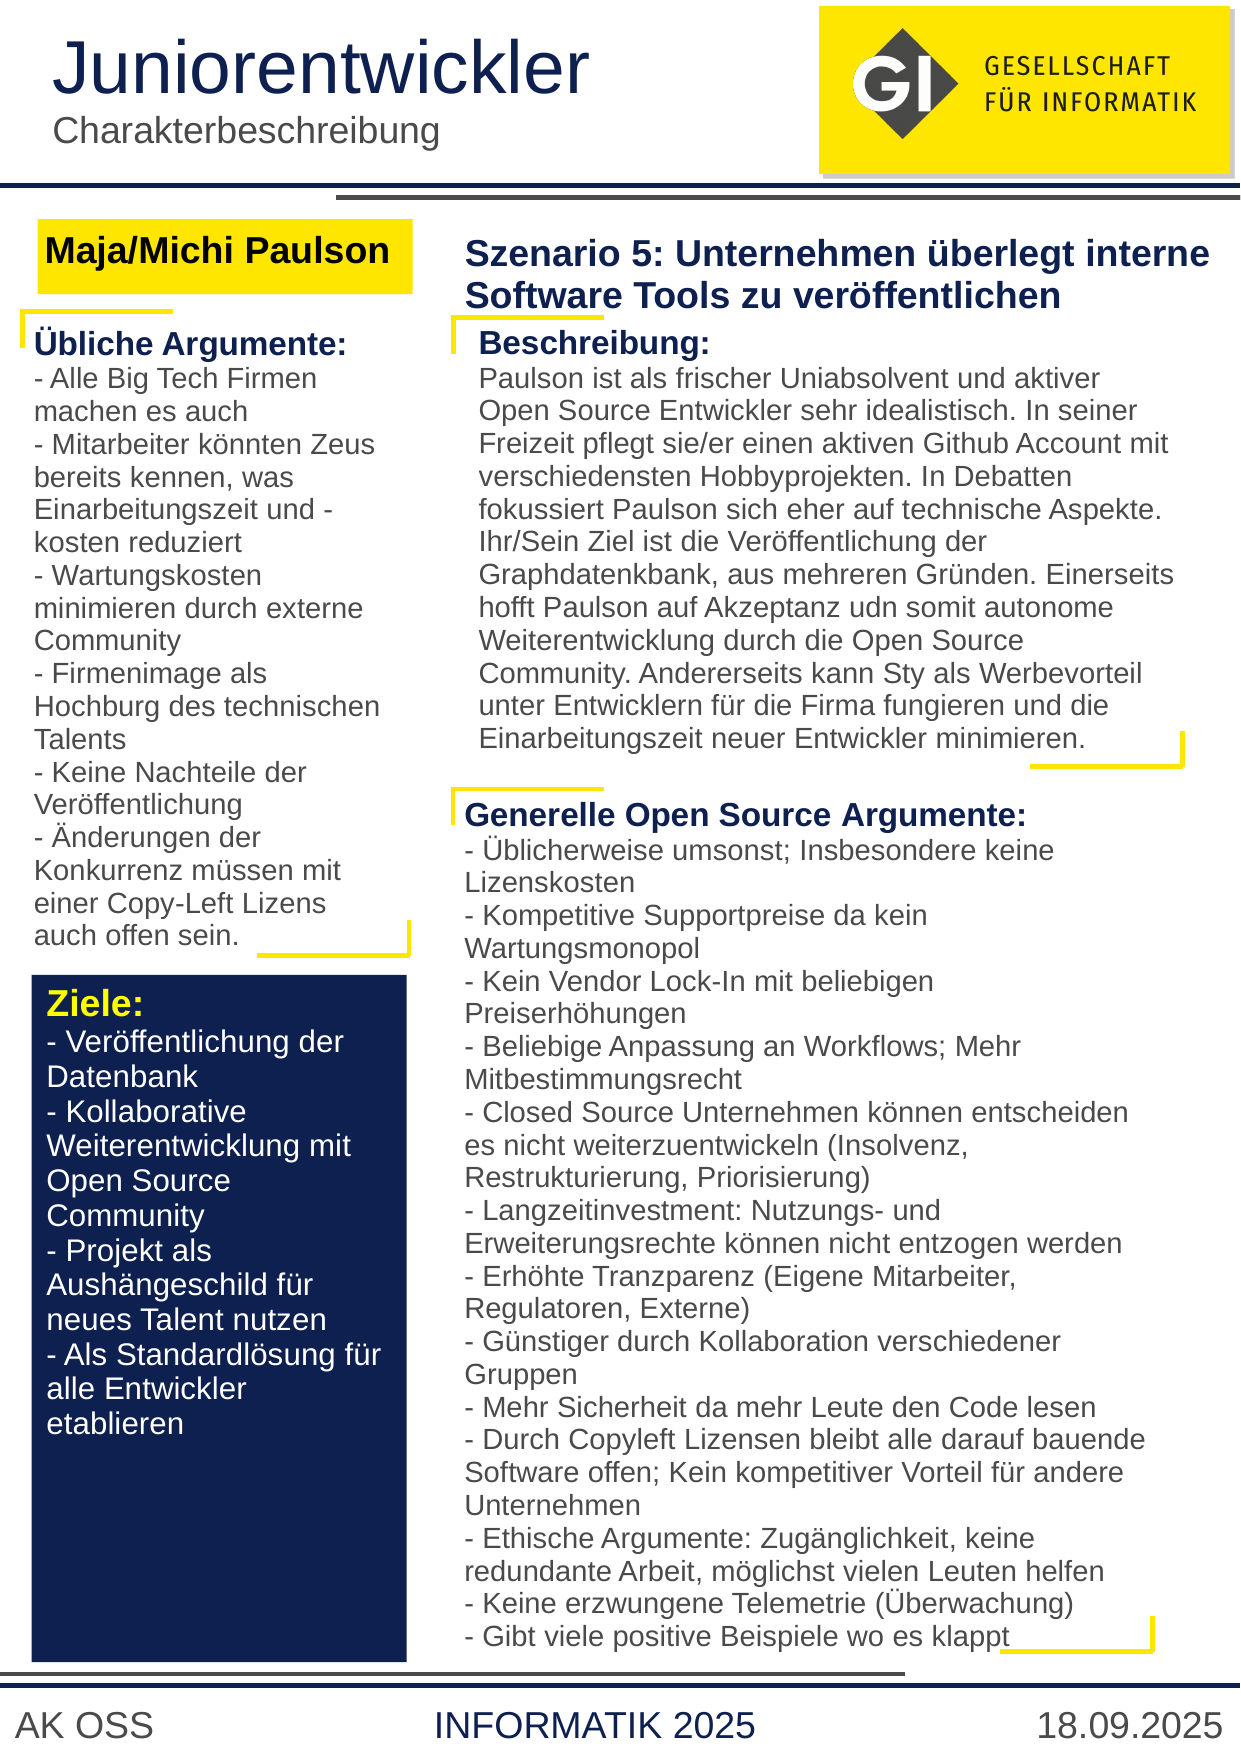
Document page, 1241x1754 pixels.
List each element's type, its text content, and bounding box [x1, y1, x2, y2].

text_box Szenario 5: Unternehmen überlegt interne Software Tools zu veröffentlichen [450, 225, 1241, 324]
text_box Ziele: - Veröffentlichung der Datenbank - Kollaborative Weiterentwicklung mit Open Source Community - Projekt als Aushängeschild für neues Talent nutzen - Als Standardlösung für alle Entwickler etablieren [31, 975, 407, 1663]
text_box [819, 5, 1231, 174]
text_box Übliche Argumente: - Alle Big Tech Firmen machen es auch - Mitarbeiter könnten Zeus bereits kennen, was Einarbeitungszeit und -kosten reduziert - Wartungskosten minimieren durch externe Community - Firmenimage als Hochburg des technischen Talents - Keine Nachteile der Veröffentlichung - Änderungen der Konkurrenz müssen mit einer Copy-Left Lizens auch offen sein. [18, 317, 413, 1026]
text_box Maja/Michi Paulson [5, 222, 456, 321]
picture [853, 28, 1196, 139]
text_box Beschreibung: Paulson ist als frischer Uniabsolvent und aktiver Open Source Entwickler sehr idealistisch. In seiner Freizeit pflegt sie/er einen aktiven Github Account mit verschiedensten Hobbyprojekten. In Debatten fokussiert Paulson sich eher auf technische Aspekte. Ihr/Sein Ziel ist die Veröffentlichung der Graphdatenkbank, aus mehreren Gründen. Einerseits hofft Paulson auf Akzeptanz udn somit autonome Weiterentwicklung durch die Open Source Community. Andererseits kann Sty als Werbevorteil unter Entwicklern für die Firma fungieren und die Einarbeitungszeit neuer Entwickler minimieren. [463, 317, 1195, 861]
text_box 18.09.2025 [1021, 1697, 1239, 1754]
text_box AK OSS [0, 1697, 170, 1754]
text_box Juniorentwickler Charakterbeschreibung [37, 18, 826, 225]
text_box INFORMATIK 2025 [419, 1697, 772, 1754]
text_box Generelle Open Source Argumente: - Üblicherweise umsonst; Insbesondere keine Lizenskosten - Kompetitive Supportpreise da kein Wartungsmonopol - Kein Vendor Lock-In mit beliebigen Preiserhöhungen - Beliebige Anpassung an Workflows; Mehr Mitbestimmungsrecht - Closed Source Unternehmen können entscheiden es nicht weiterzuentwickeln (Insolvenz, Restrukturierung, Priorisierung) - Langzeitinvestment: Nutzungs- und Erweiterungsrechte können nicht entzogen werden - Erhöhte Tranzparenz (Eigene Mitarbeiter, Regulatoren, Externe) - Günstiger durch Kollaboration verschiedener Gruppen - Mehr Sicherheit da mehr Leute den Code lesen - Durch Copyleft Lizensen bleibt alle darauf bauende Software offen; Kein kompetitiver Vorteil für andere Unternehmen - Ethische Argumente: Zugänglichkeit, keine redundante Arbeit, möglichst vielen Leuten helfen - Keine erzwungene Telemetrie (Überwachung) - Gibt viele positive Beispiele wo es klappt [449, 789, 1163, 1661]
